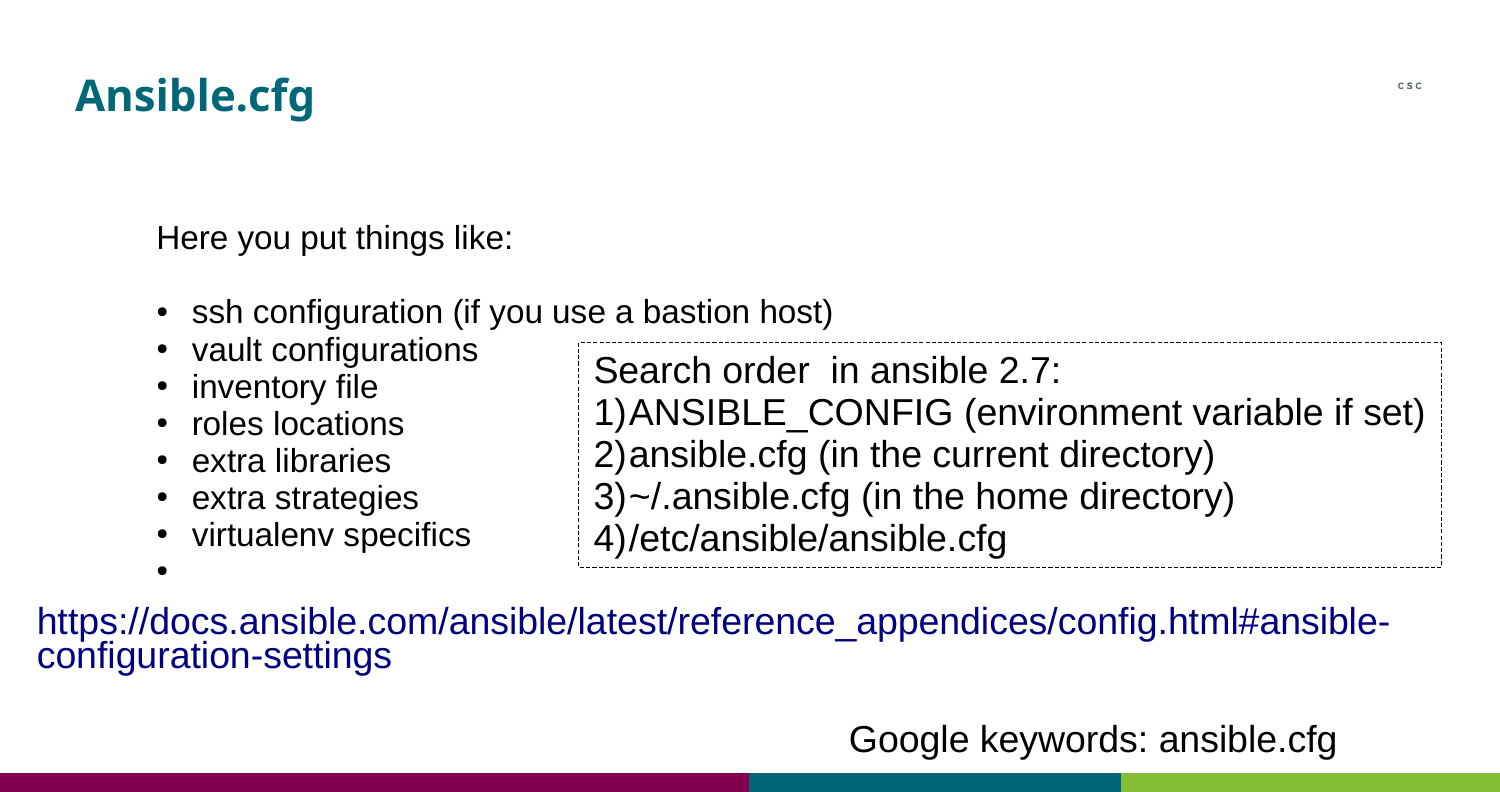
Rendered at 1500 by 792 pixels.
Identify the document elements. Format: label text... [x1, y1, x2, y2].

title Ansible.cfg [75, 28, 1346, 161]
text_box Here you put things like: ssh configuration (if you use a bastion host) vault configurations inventory file roles locations extra libraries extra strategies virtualenv specifics [141, 212, 875, 592]
text_box Search order in ansible 2.7: ANSIBLE_CONFIG (environment variable if set) ansible.cfg (in the current directory) ~/.ansible.cfg (in the home directory) /etc/ansible/ansible.cfg [578, 342, 1442, 565]
text_box https://docs.ansible.com/ansible/latest/reference_appendices/config.html#ansible-configuration-settings Google keywords: ansible.cfg [22, 592, 1406, 733]
